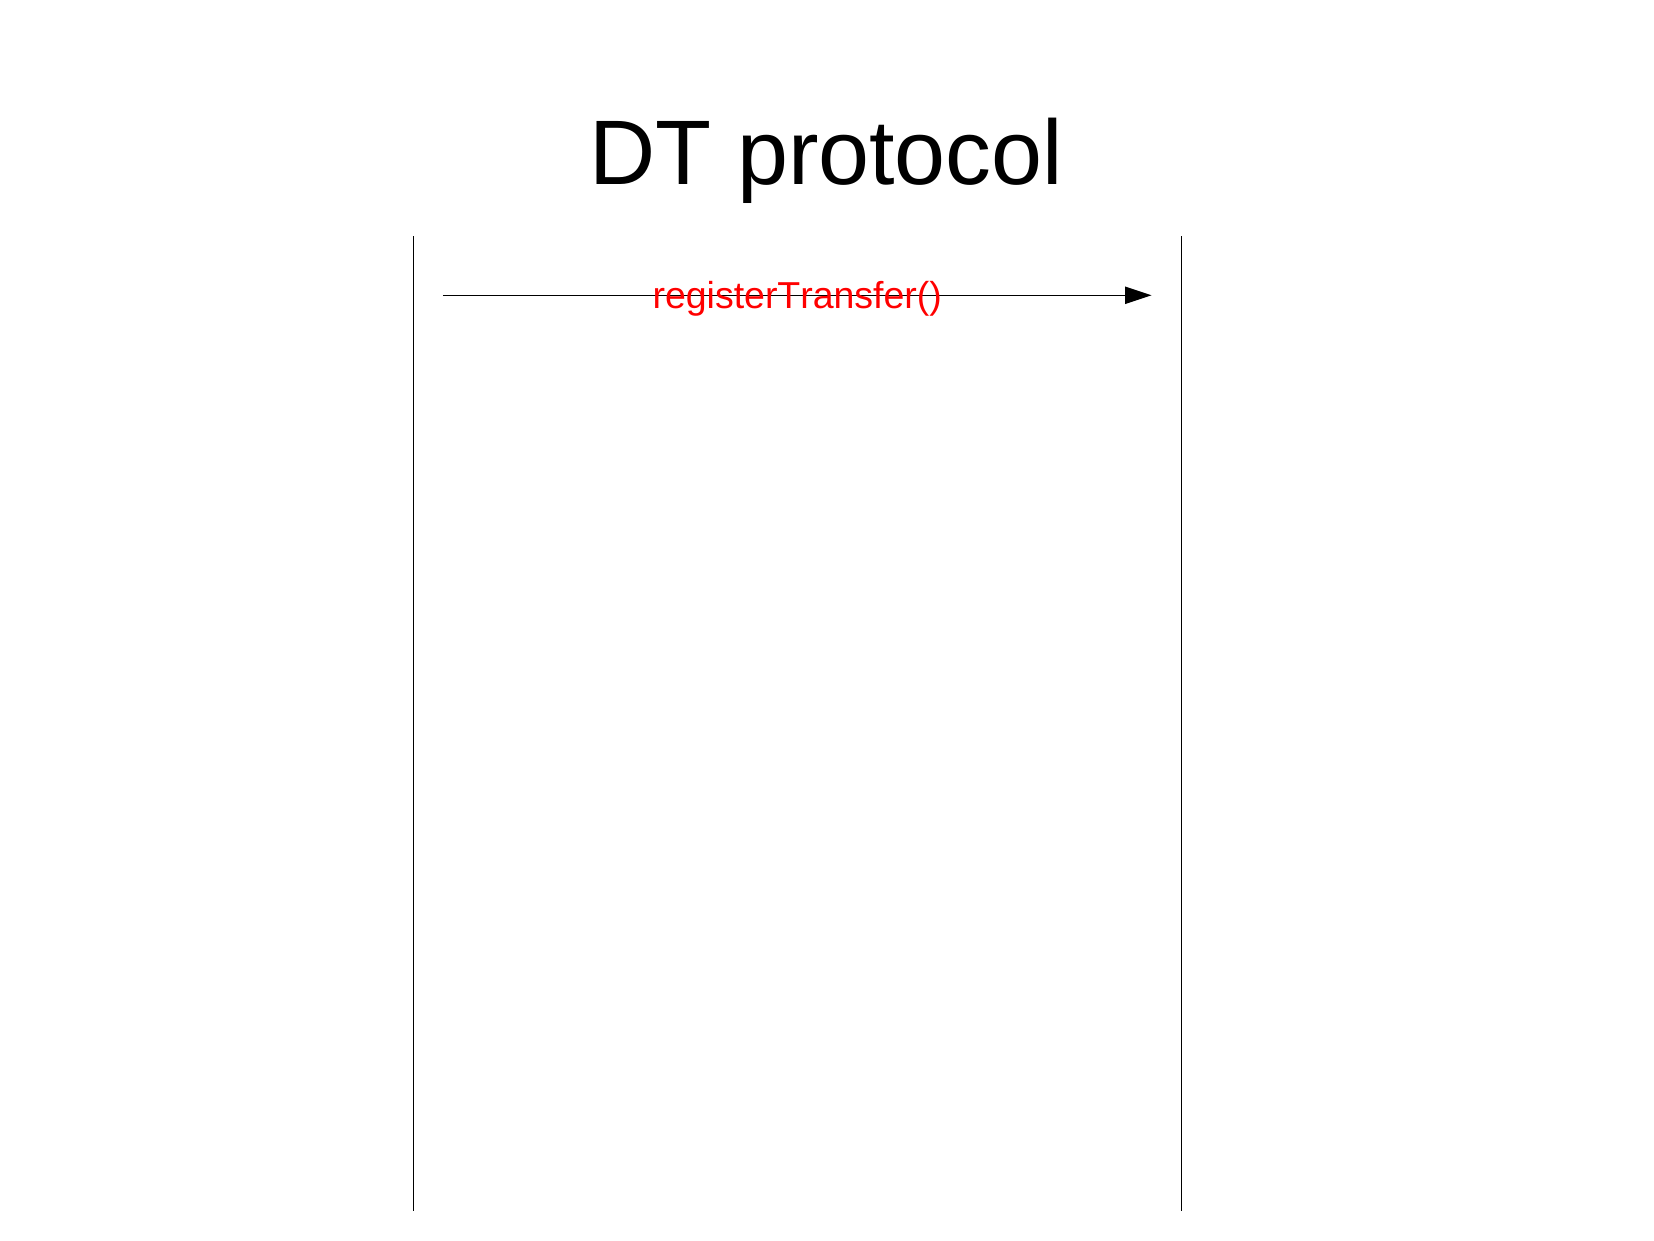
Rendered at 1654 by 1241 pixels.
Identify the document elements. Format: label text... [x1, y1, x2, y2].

title DT protocol [82, 49, 1571, 257]
